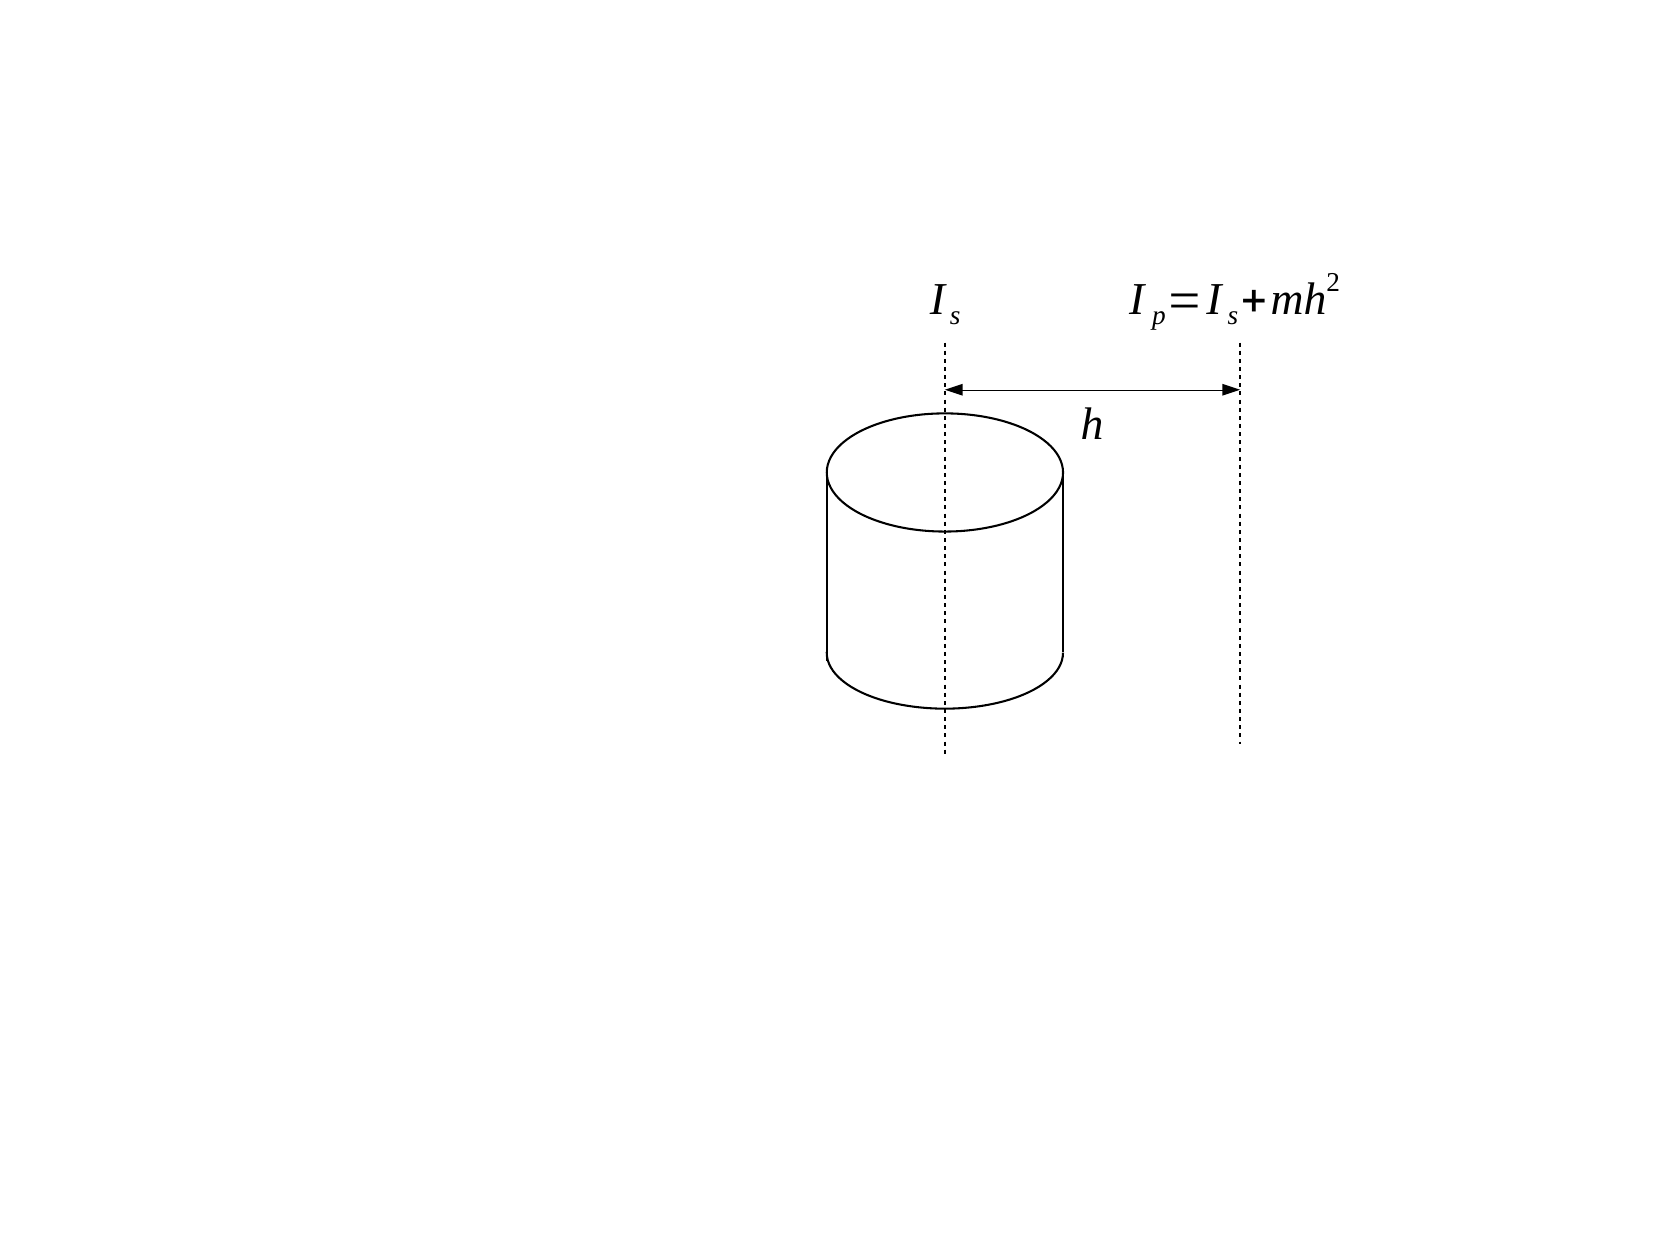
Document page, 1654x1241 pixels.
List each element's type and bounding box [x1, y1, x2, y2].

chart [921, 273, 968, 331]
chart [1120, 267, 1347, 331]
chart [1074, 398, 1111, 449]
